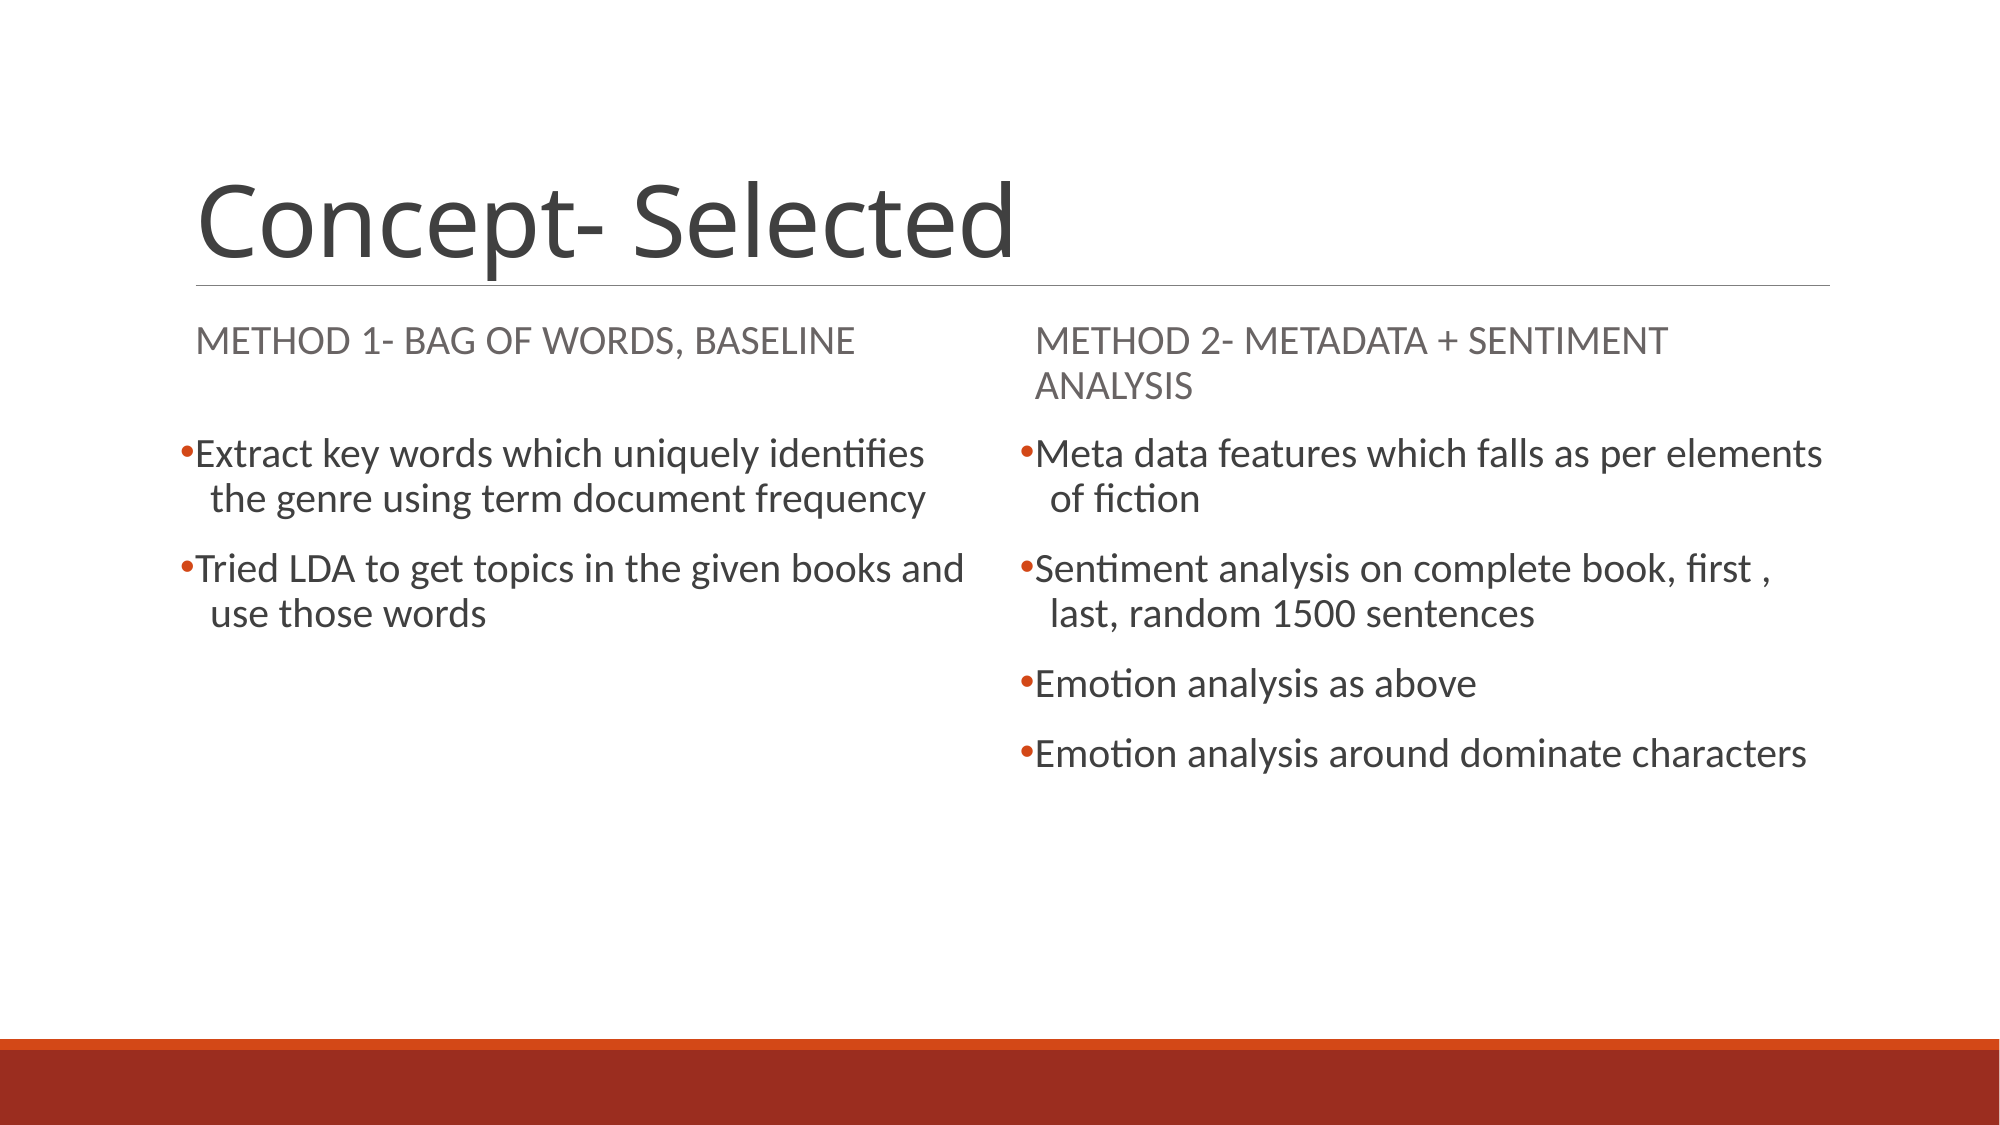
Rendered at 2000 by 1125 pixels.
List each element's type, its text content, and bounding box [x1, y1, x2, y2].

list Meta data features which falls as per elements of fiction Sentiment analysis on complete book, first , last, random 1500 sentences Emotion analysis as above Emotion analysis around dominate characters [1019, 423, 1830, 978]
list Method 2- Metadata + sentiment analysis [1019, 302, 1830, 423]
list Method 1- Bag of words, Baseline [179, 302, 990, 423]
title Concept- Selected [179, 47, 1830, 286]
list Extract key words which uniquely identifies the genre using term document frequency Tried LDA to get topics in the given books and use those words [179, 423, 990, 978]
